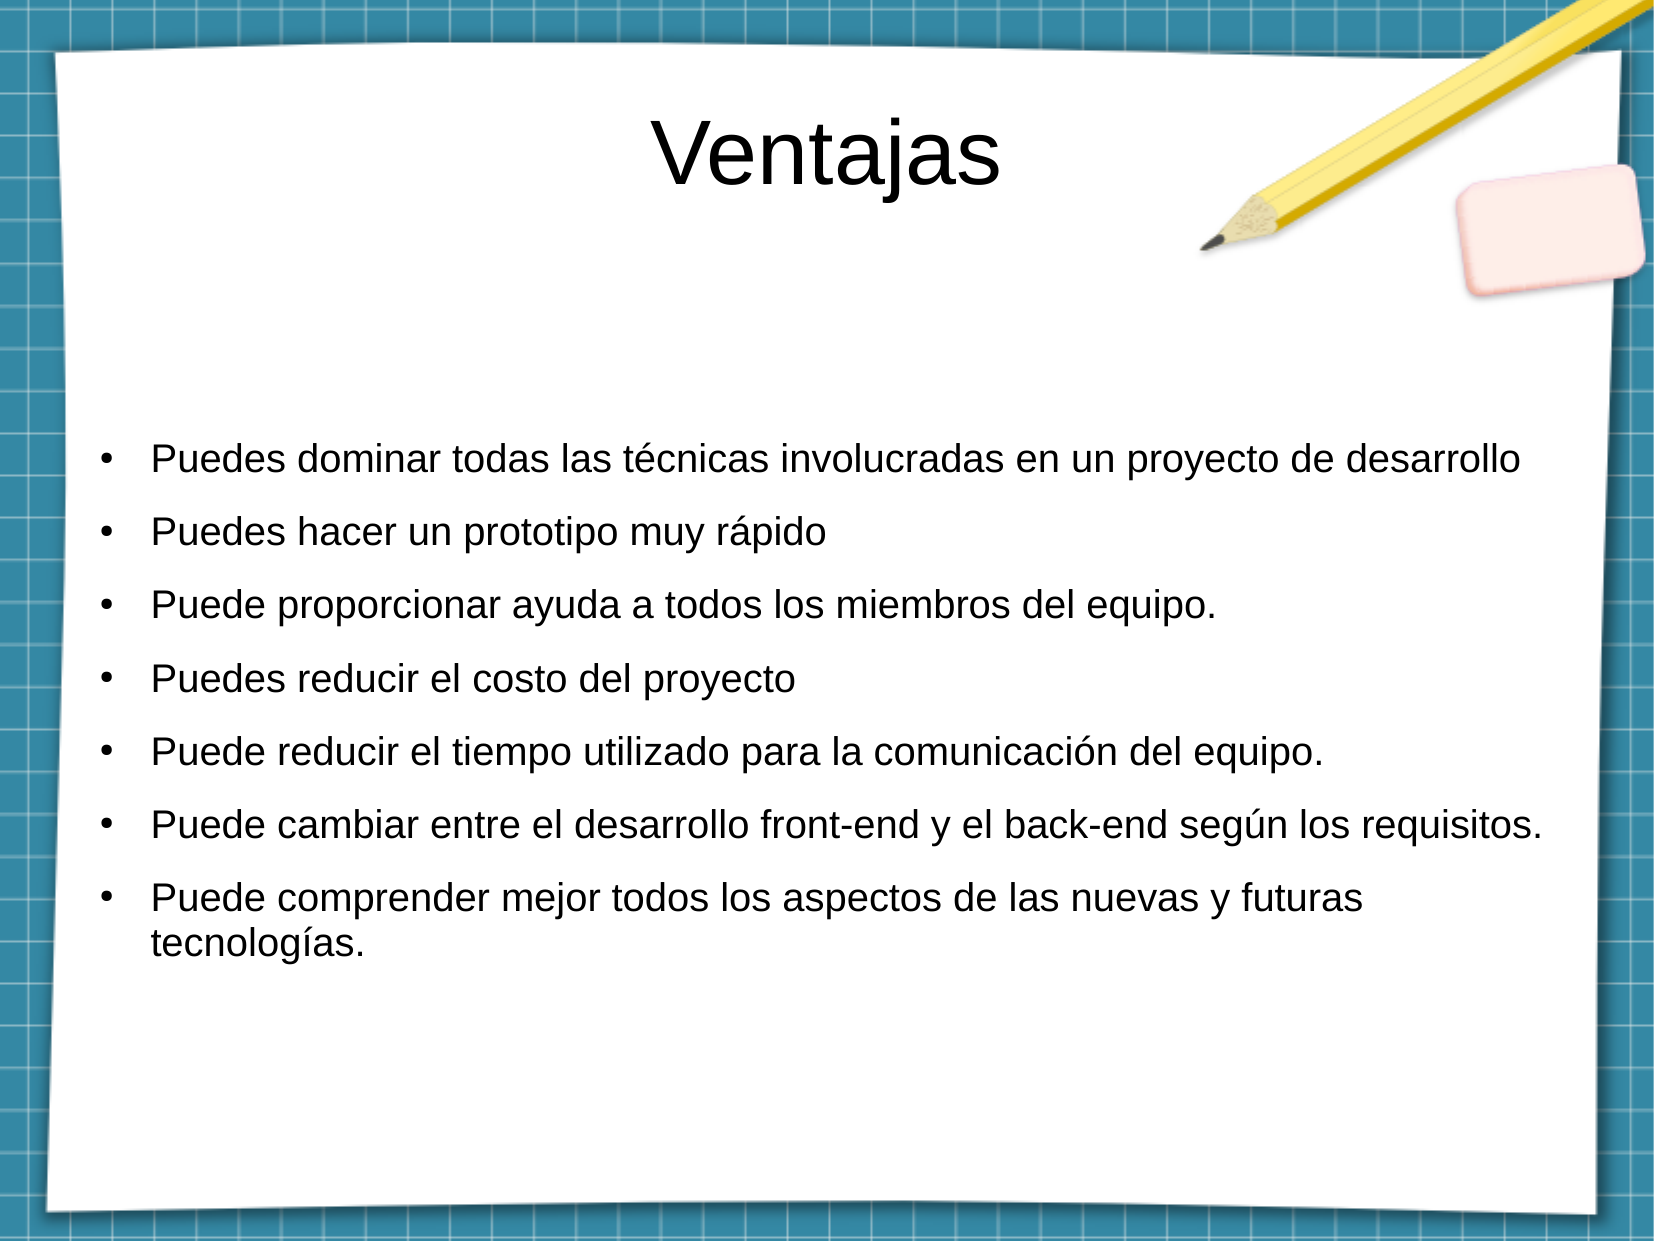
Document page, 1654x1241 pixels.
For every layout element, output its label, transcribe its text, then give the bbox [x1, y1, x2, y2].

title Ventajas [82, 49, 1571, 257]
list Puedes dominar todas las técnicas involucradas en un proyecto de desarrollo Puedes hacer un prototipo muy rápido Puede proporcionar ayuda a todos los miembros del equipo. Puedes reducir el costo del proyecto Puede reducir el tiempo utilizado para la comunicación del equipo. Puede cambiar entre el desarrollo front-end y el back-end según los requisitos. Puede comprender mejor todos los aspectos de las nuevas y futuras tecnologías. [82, 290, 1571, 1010]
picture [0, 0, 1654, 1241]
